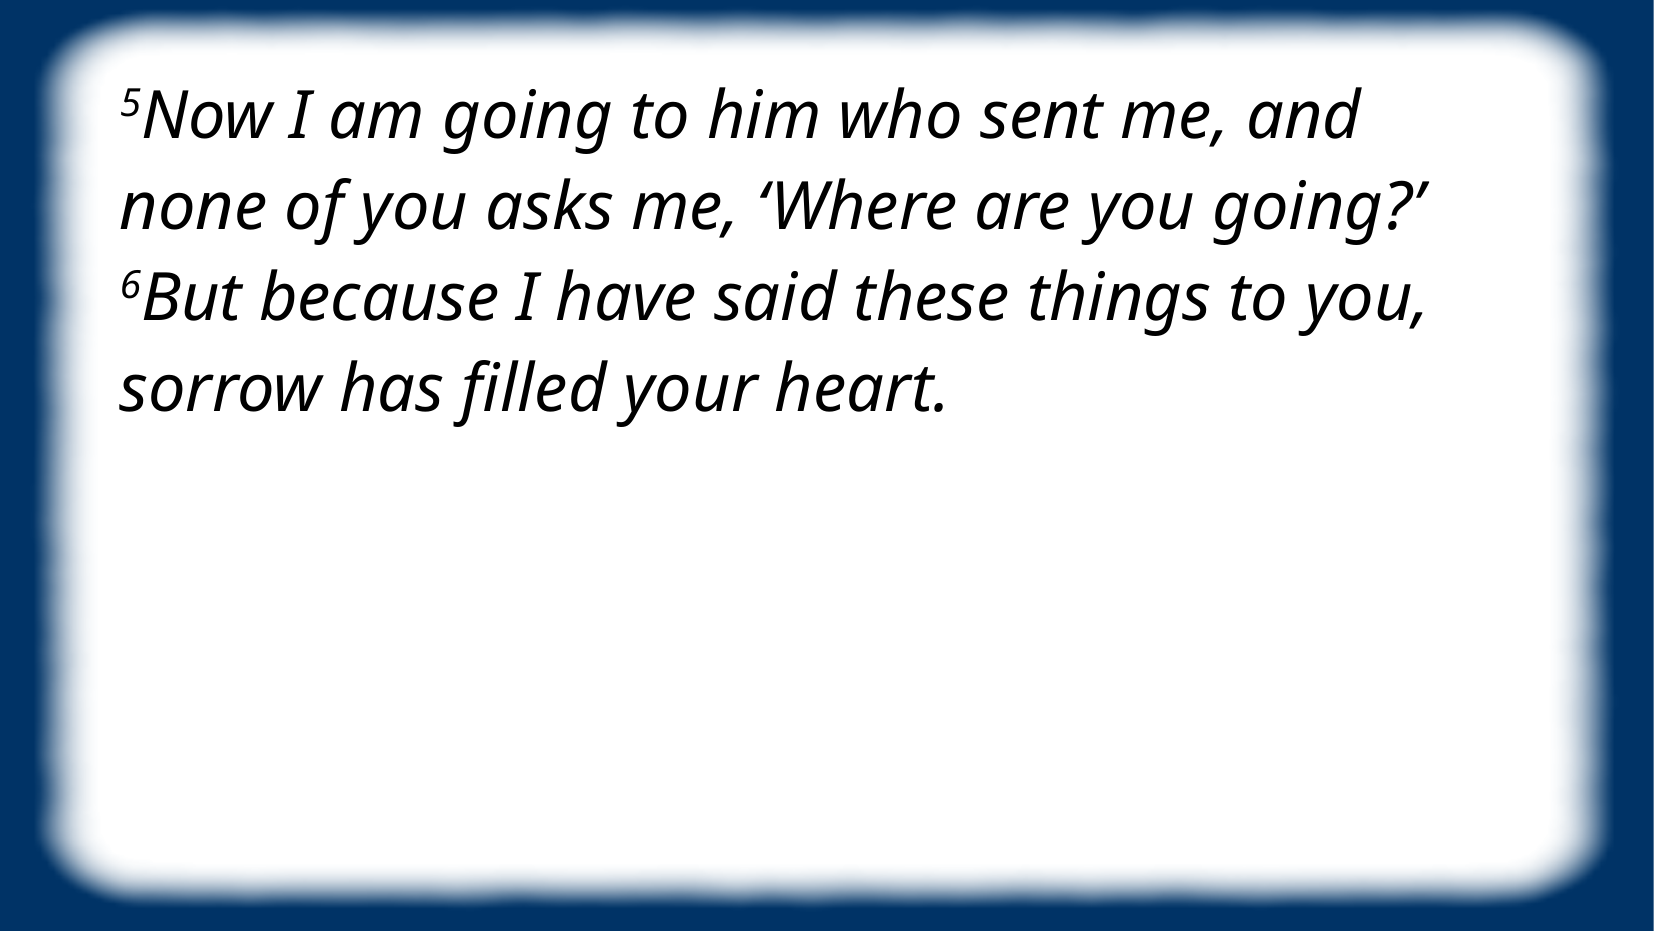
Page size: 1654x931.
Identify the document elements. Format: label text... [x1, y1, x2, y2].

picture [0, 0, 1654, 931]
text_box 5Now I am going to him who sent me, and none of you asks me, ‘Where are you going?’ 6But because I have said these things to you, sorrow has filled your heart. [105, 60, 1531, 430]
